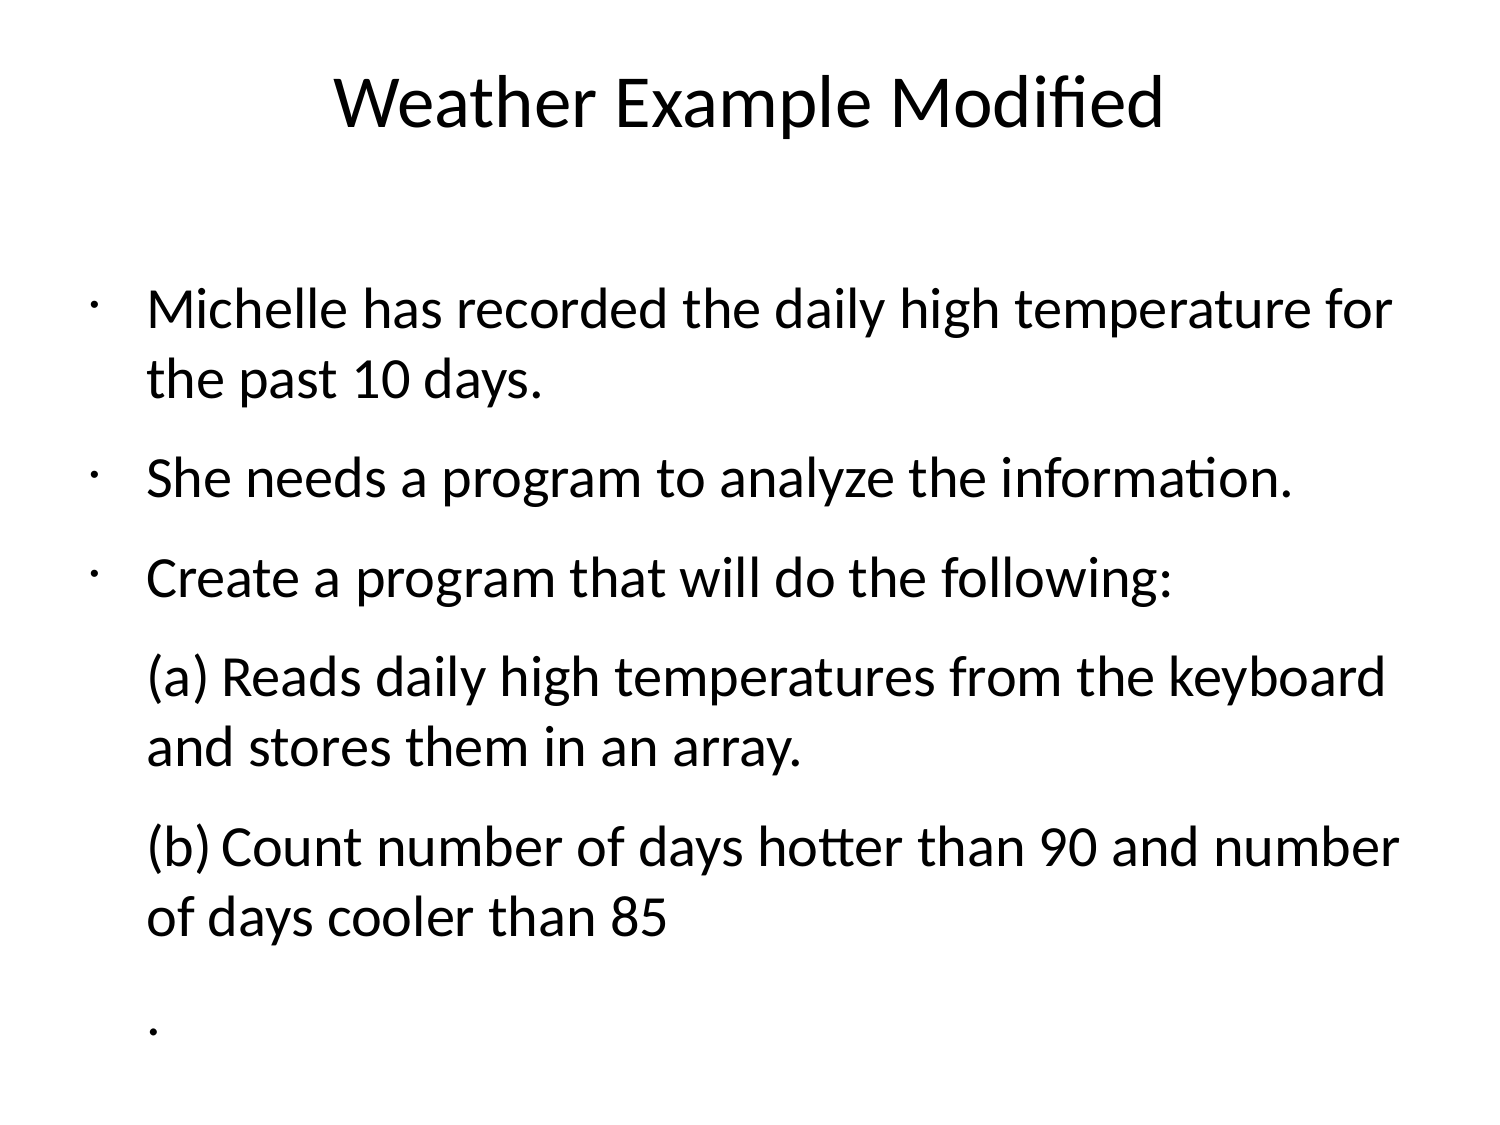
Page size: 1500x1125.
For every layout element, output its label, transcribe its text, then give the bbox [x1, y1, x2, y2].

title Weather Example Modified [75, 45, 1425, 233]
list Michelle has recorded the daily high temperature for the past 10 days. She needs a program to analyze the information. Create a program that will do the following: (a) Reads daily high temperatures from the keyboard and stores them in an array. (b) Count number of days hotter than 90 and number of days cooler than 85 . [75, 262, 1425, 1005]
